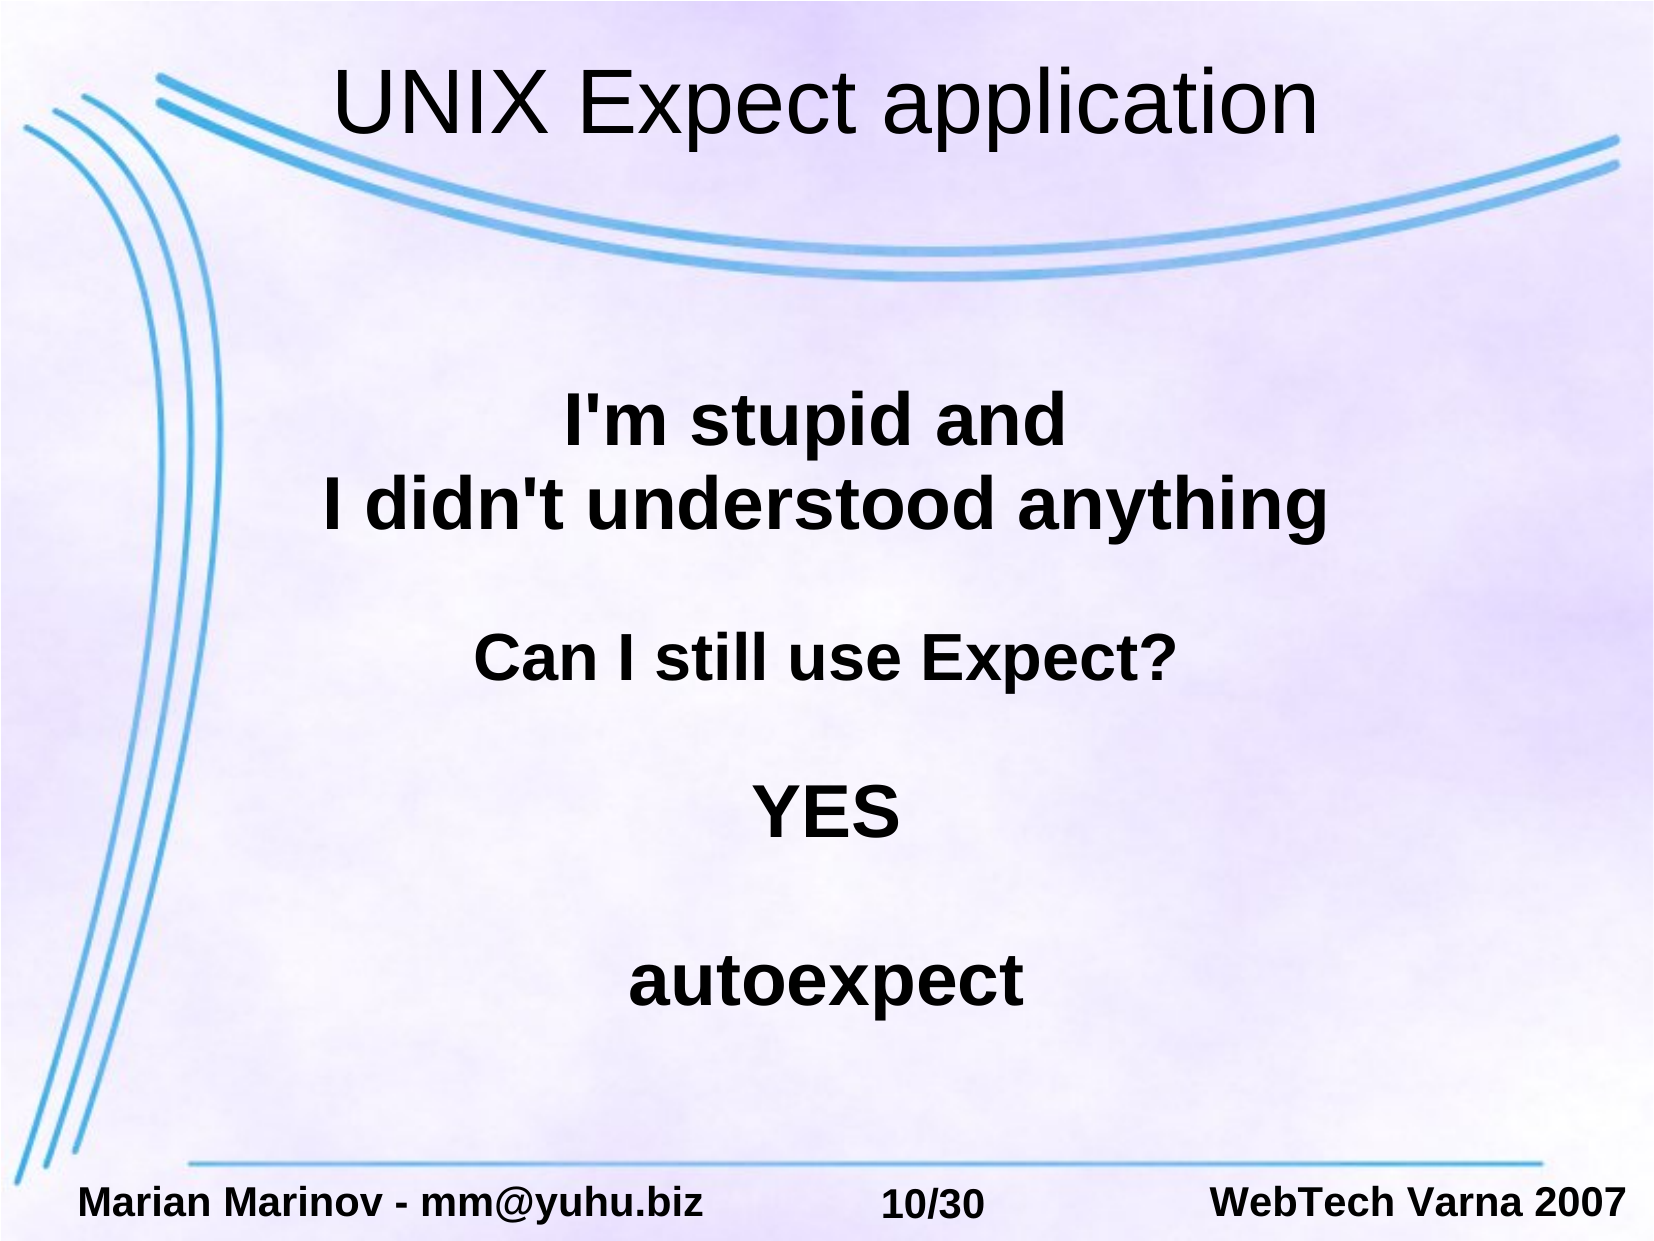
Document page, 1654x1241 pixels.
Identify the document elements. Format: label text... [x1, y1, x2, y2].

text_box WebTech Varna 2007 [1194, 1171, 1643, 1233]
picture [1, 1, 1654, 1241]
text_box 10/30 [866, 1172, 1001, 1235]
text_box Marian Marinov - mm@yuhu.biz [62, 1171, 720, 1233]
title UNIX Expect application [82, 49, 1571, 257]
subtitle I'm stupid and I didn't understood anything Can I still use Expect? YES autoexpect [82, 290, 1571, 1109]
